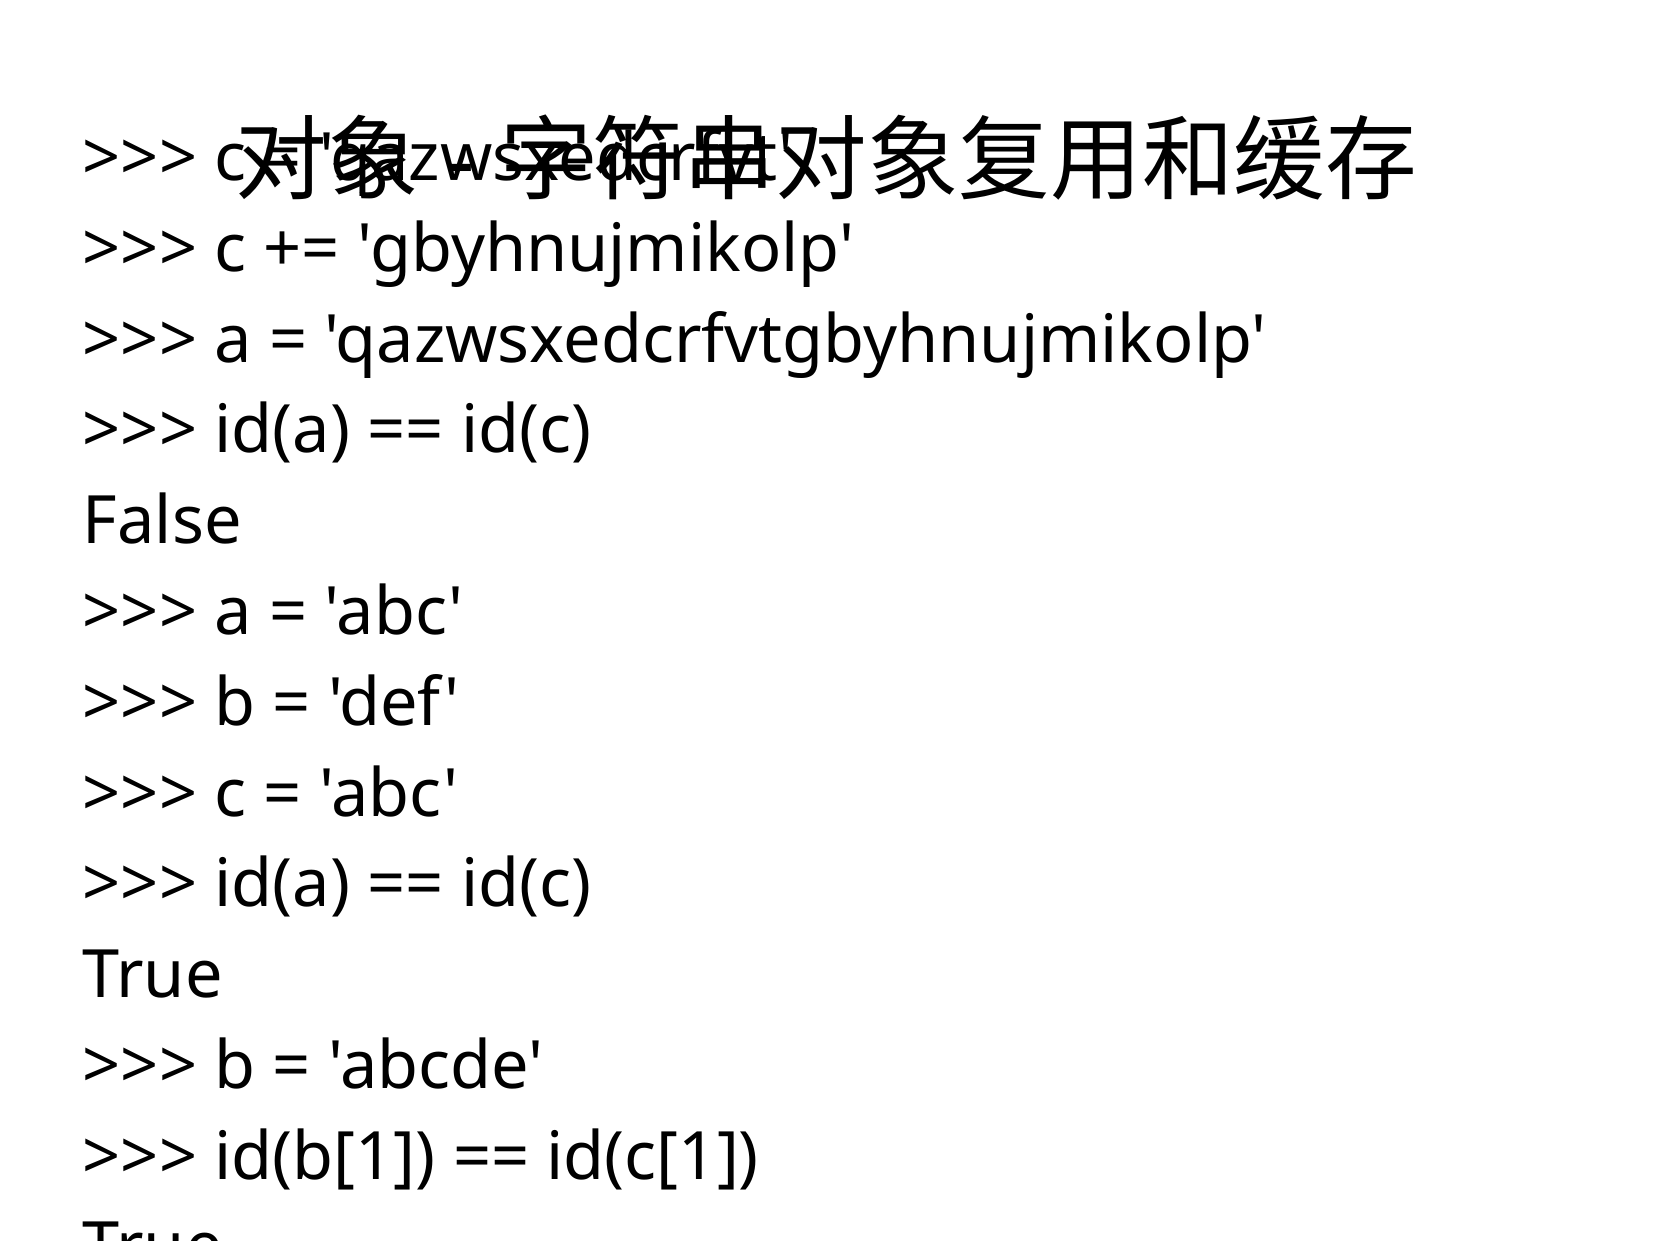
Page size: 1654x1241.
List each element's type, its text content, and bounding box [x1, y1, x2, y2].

subtitle >>> c = 'qazwsxedcrfvt' >>> c += 'gbyhnujmikolp' >>> a = 'qazwsxedcrfvtgbyhnujmikolp' >>> id(a) == id(c) False >>> a = 'abc' >>> b = 'def' >>> c = 'abc' >>> id(a) == id(c) True >>> b = 'abcde' >>> id(b[1]) == id(c[1]) True [82, 242, 1571, 1157]
title 对象-字符串对象复用和缓存 [82, 56, 1571, 242]
